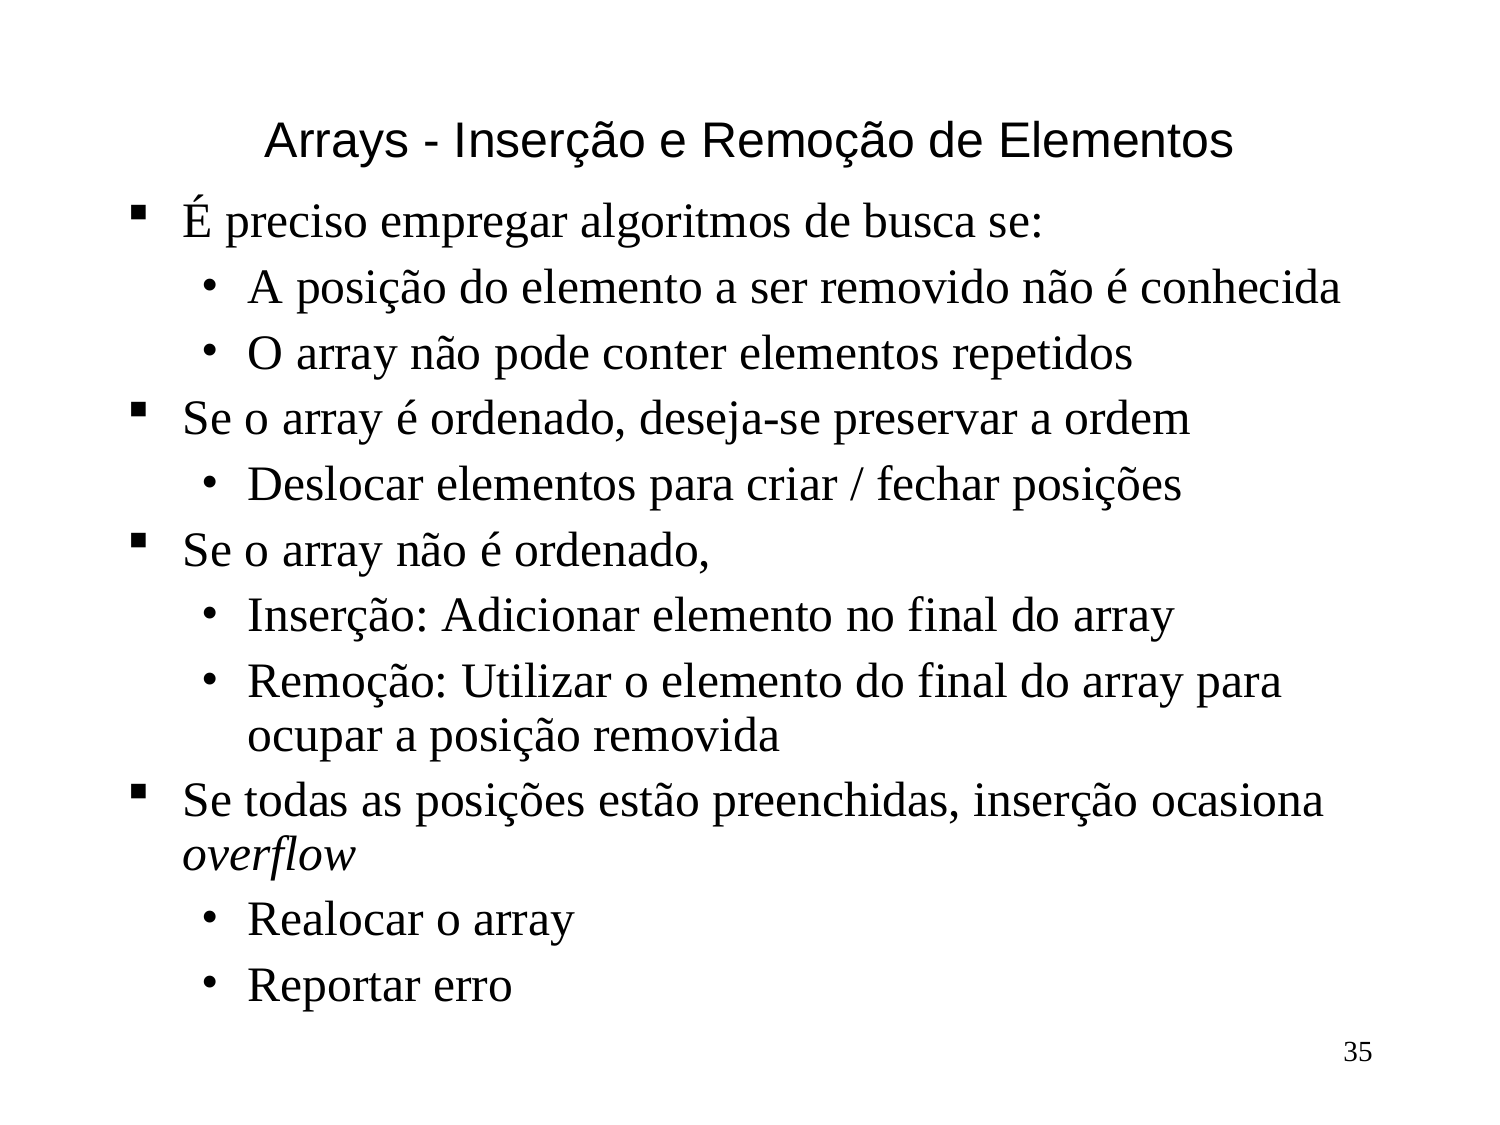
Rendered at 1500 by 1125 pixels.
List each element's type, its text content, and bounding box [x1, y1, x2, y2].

title Arrays - Inserção e Remoção de Elementos [112, 99, 1388, 175]
list É preciso empregar algoritmos de busca se: A posição do elemento a ser removido não é conhecida O array não pode conter elementos repetidos Se o array é ordenado, deseja-se preservar a ordem Deslocar elementos para criar / fechar posições Se o array não é ordenado, Inserção: Adicionar elemento no final do array Remoção: Utilizar o elemento do final do array para ocupar a posição removida Se todas as posições estão preenchidas, inserção ocasiona overflow Realocar o array Reportar erro [112, 187, 1388, 1026]
